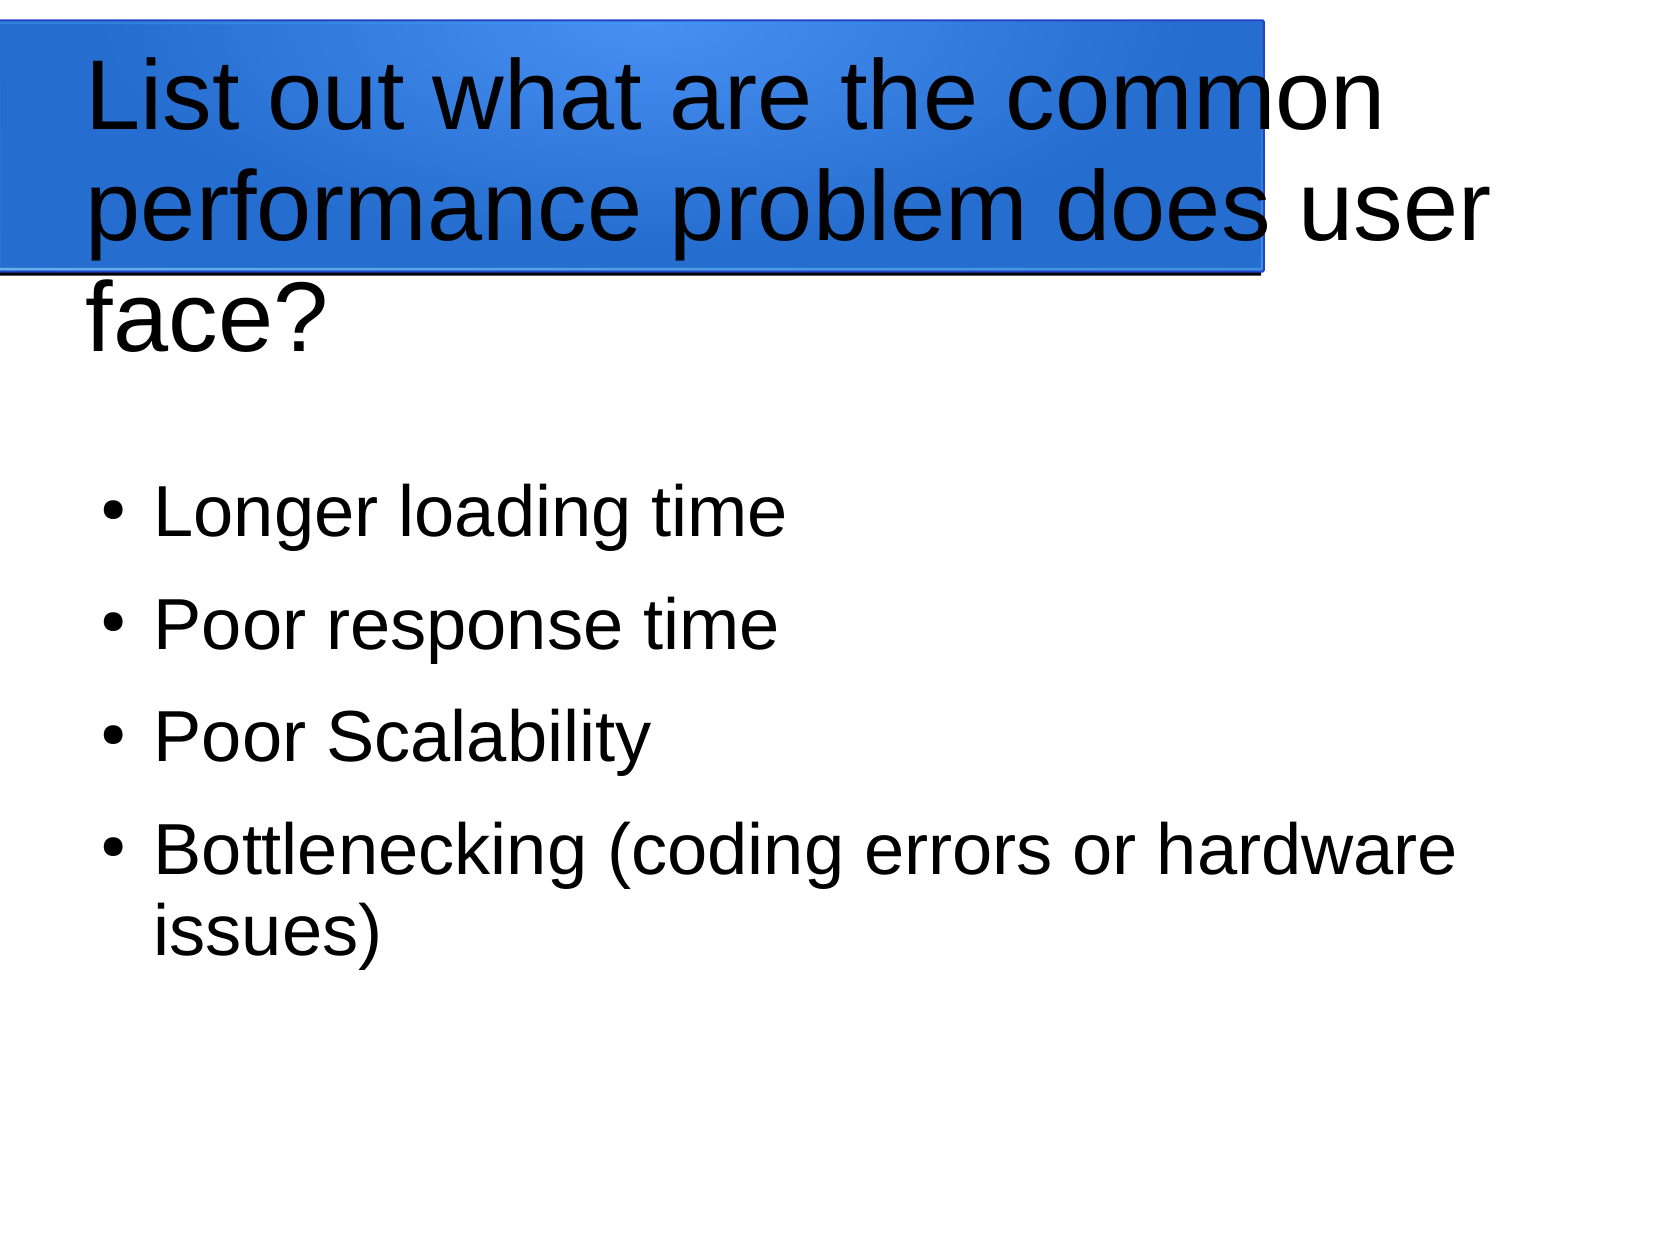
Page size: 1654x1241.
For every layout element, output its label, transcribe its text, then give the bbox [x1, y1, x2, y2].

list Longer loading time Poor response time Poor Scalability Bottlenecking (coding errors or hardware issues) [82, 375, 1571, 1095]
title List out what are the common performance problem does user face? [15, 0, 1654, 421]
